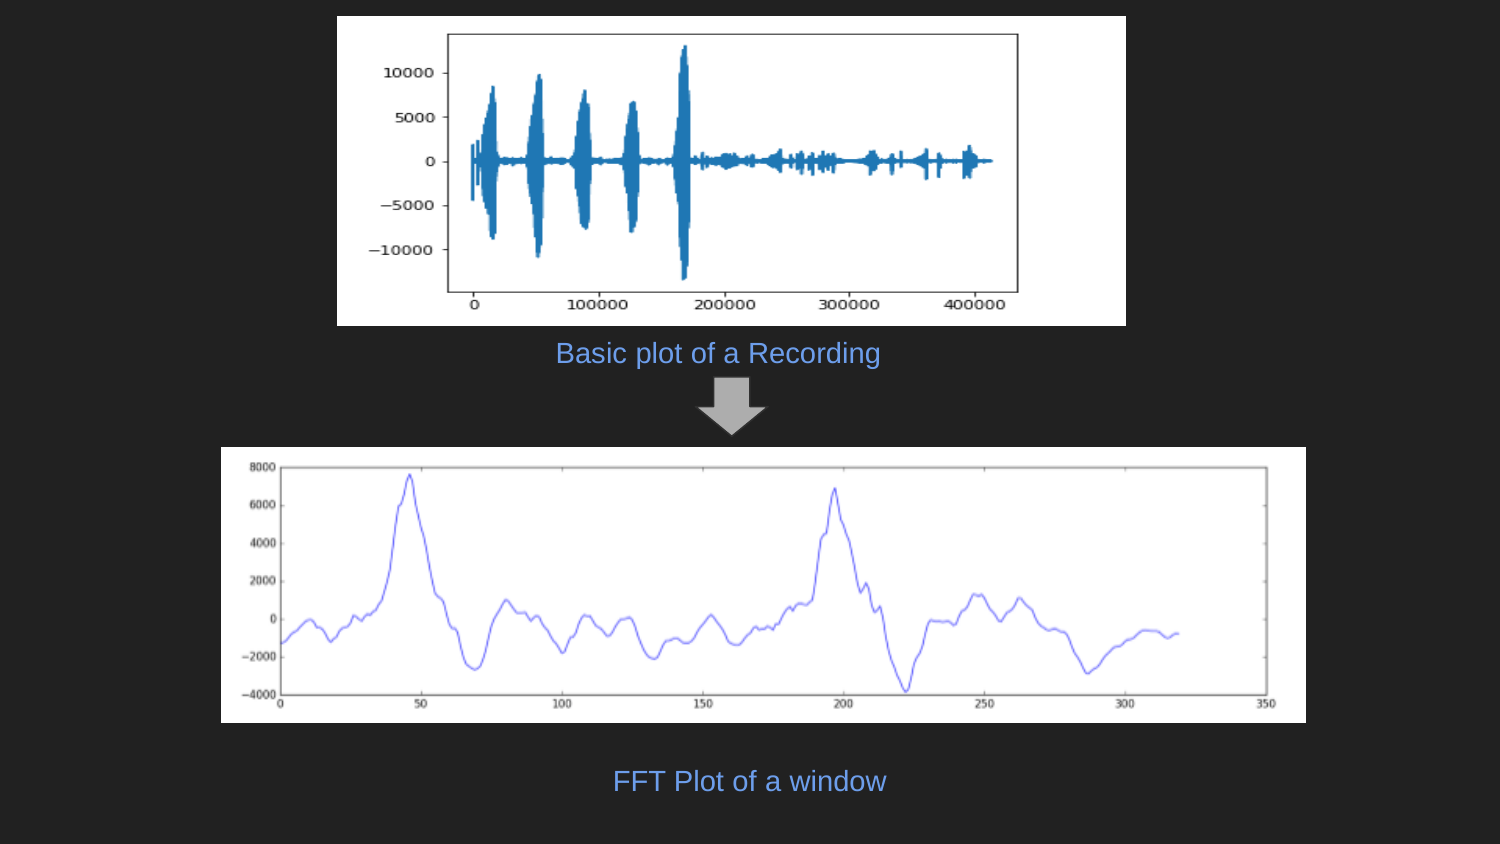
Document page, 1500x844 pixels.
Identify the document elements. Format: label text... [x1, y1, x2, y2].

picture [221, 447, 1306, 723]
text_box FFT Plot of a window [503, 749, 996, 810]
picture [337, 16, 1126, 326]
text_box [695, 376, 769, 437]
text_box Basic plot of a Recording [503, 319, 934, 379]
